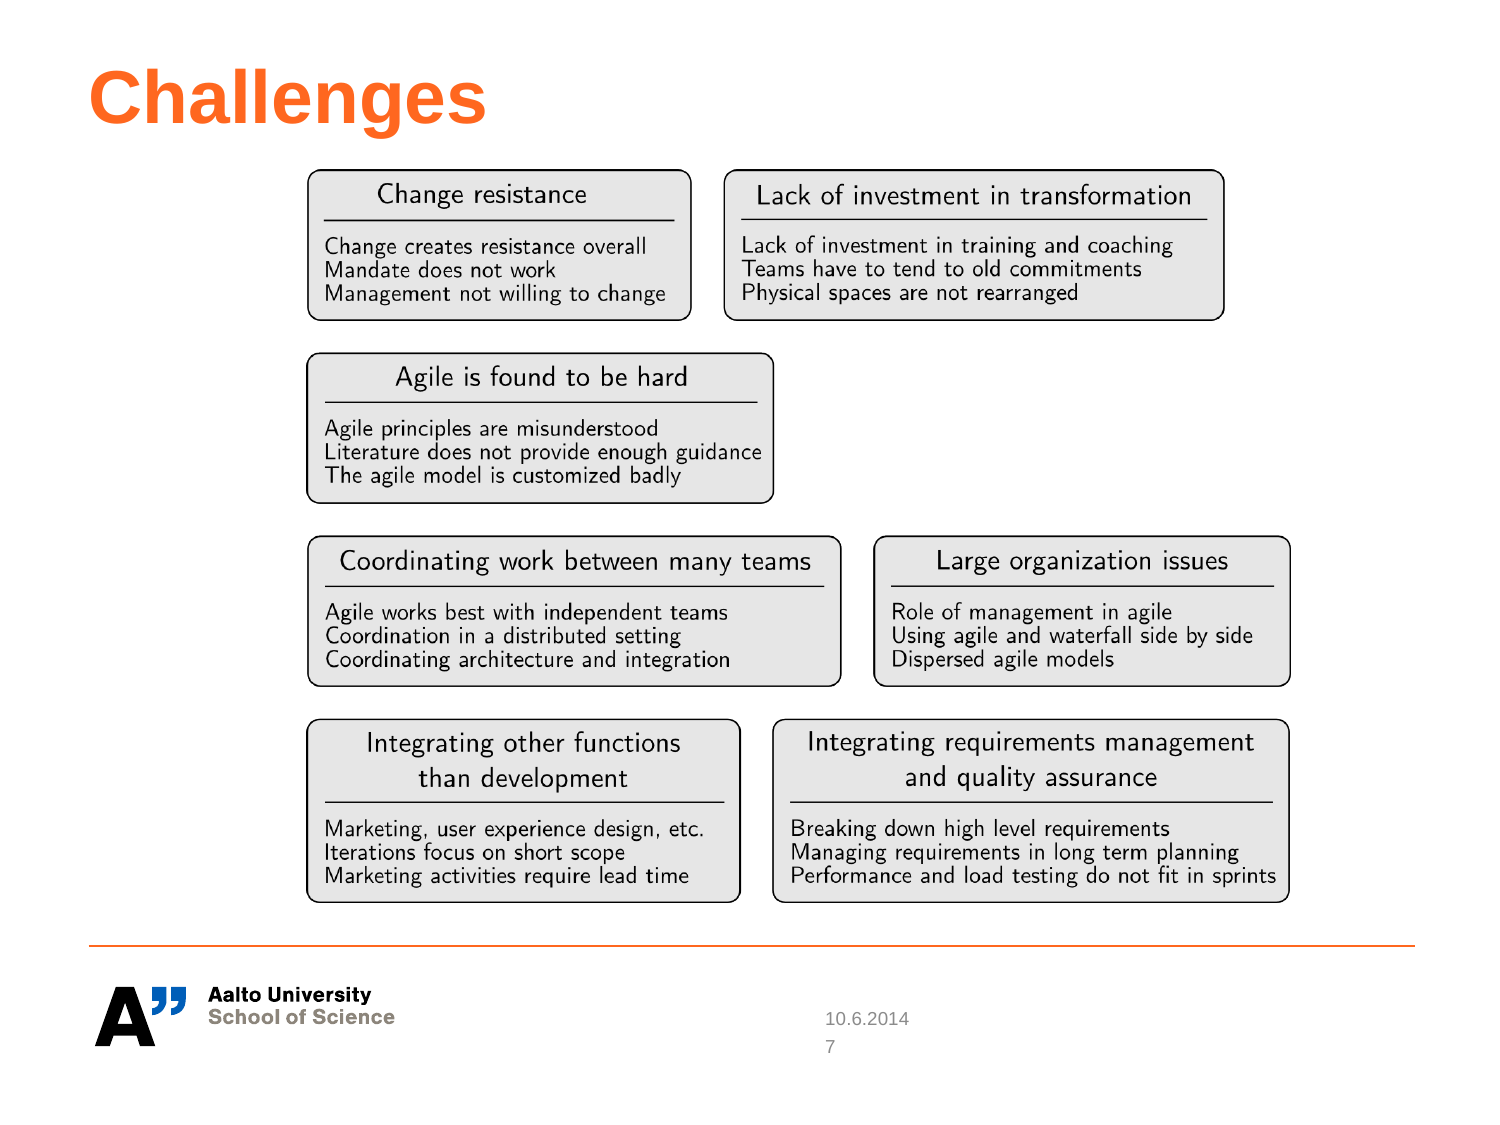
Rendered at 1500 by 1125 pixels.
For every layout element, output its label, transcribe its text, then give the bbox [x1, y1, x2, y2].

text_box Challenges [88, 62, 1415, 259]
picture [306, 169, 1291, 903]
text_box 10.6.2014 [810, 1002, 1405, 1033]
text_box <number> [810, 1033, 1405, 1060]
